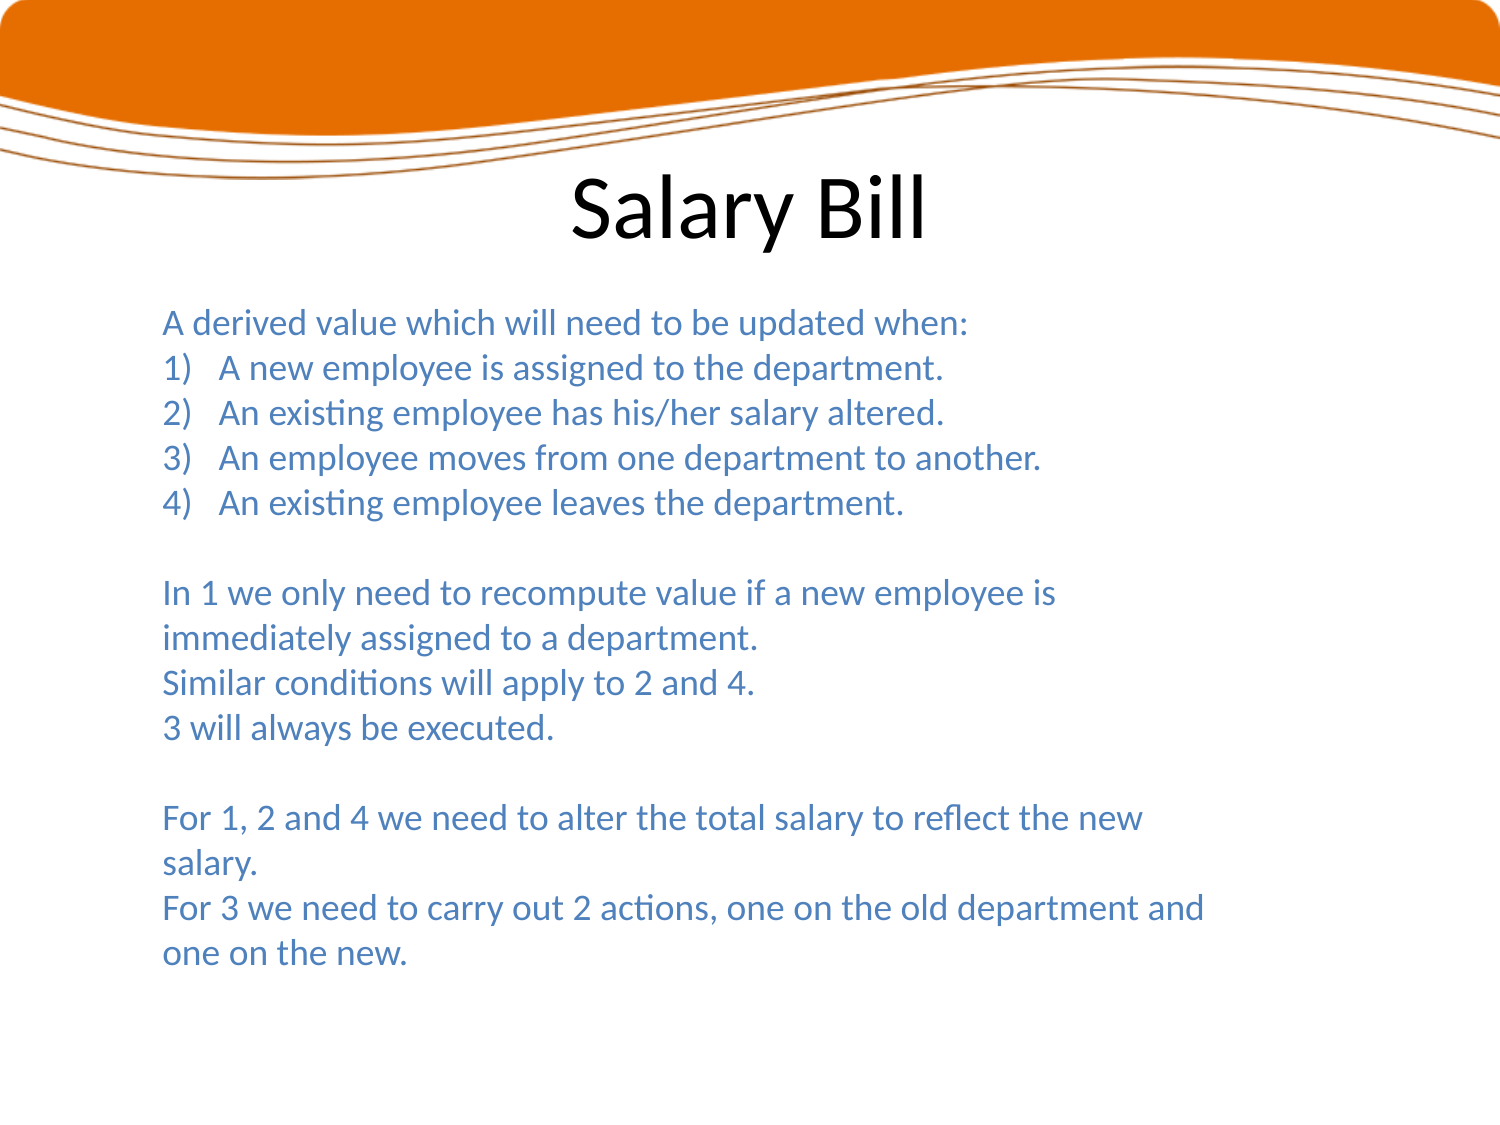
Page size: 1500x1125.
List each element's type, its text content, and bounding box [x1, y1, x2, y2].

text_box A derived value which will need to be updated when: A new employee is assigned to the department. An existing employee has his/her salary altered. An employee moves from one department to another. An existing employee leaves the department. In 1 we only need to recompute value if a new employee is immediately assigned to a department. Similar conditions will apply to 2 and 4. 3 will always be executed. For 1, 2 and 4 we need to alter the total salary to reflect the new salary. For 3 we need to carry out 2 actions, one on the old department and one on the new. [147, 290, 1223, 981]
picture [0, 0, 1500, 180]
title Salary Bill [75, 125, 1425, 279]
